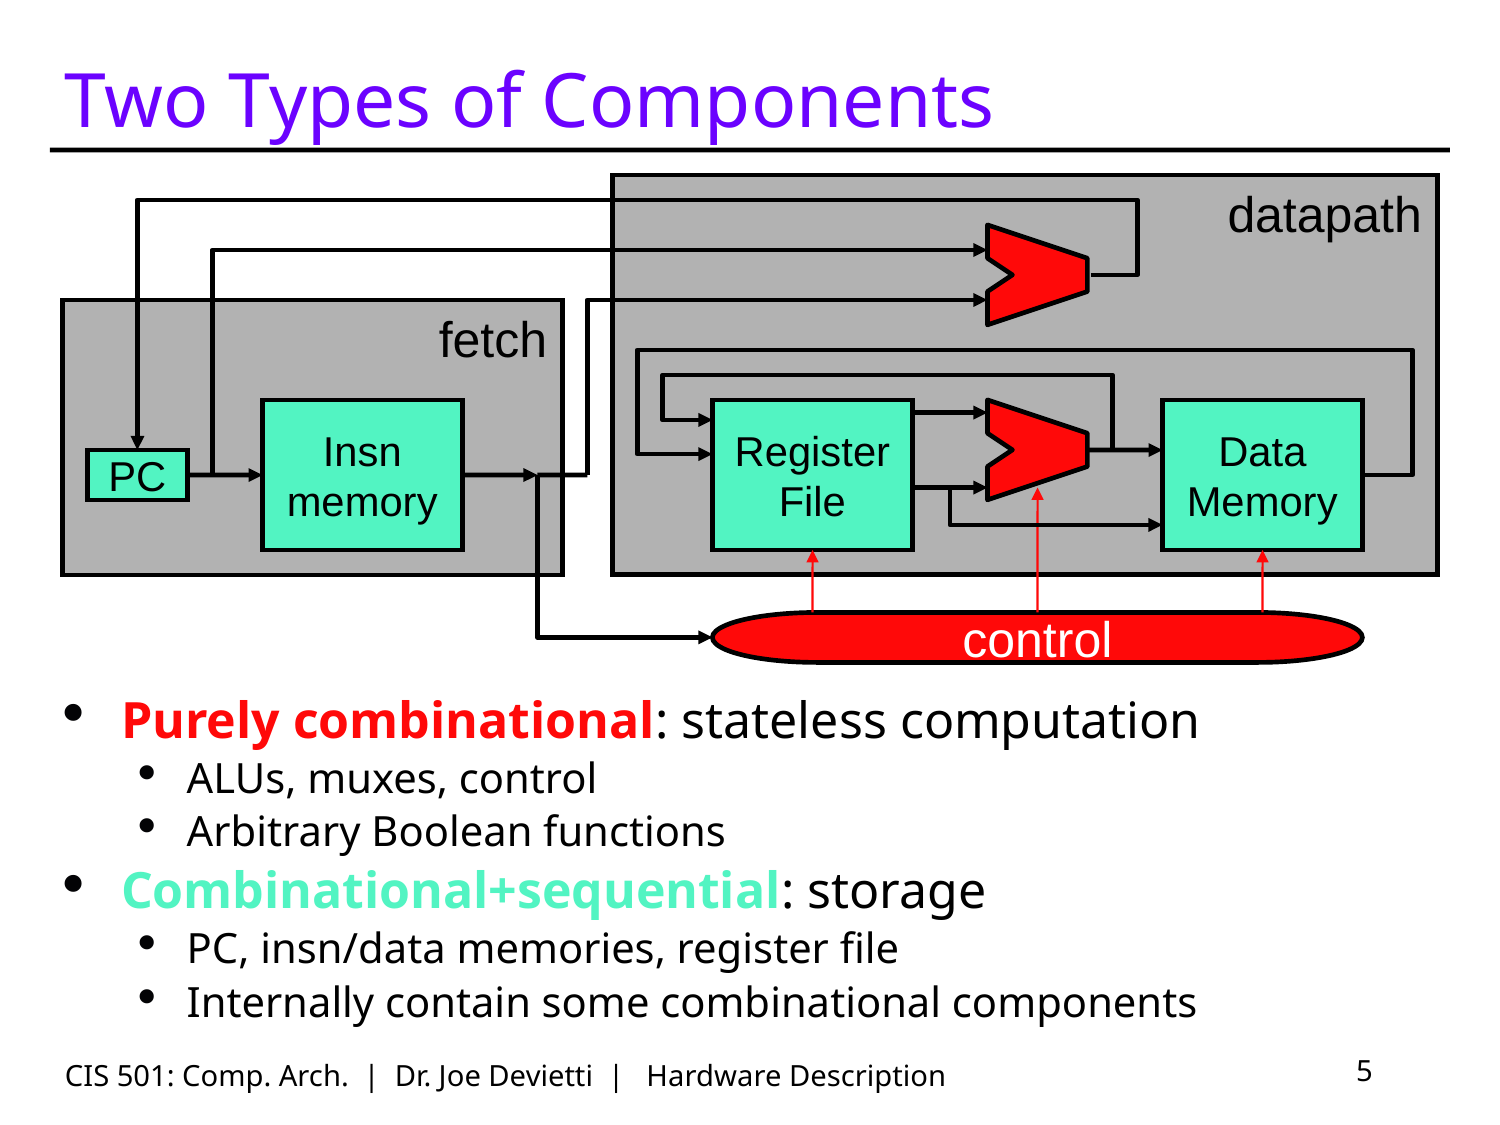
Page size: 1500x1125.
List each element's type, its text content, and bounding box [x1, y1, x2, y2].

text_box [139, 299, 210, 472]
text_box Register File [712, 399, 913, 550]
text_box <number> [1074, 1075, 1388, 1100]
text_box Data Memory [1162, 399, 1363, 550]
text_box [1039, 526, 1262, 575]
text_box [215, 299, 563, 474]
text_box [540, 478, 563, 575]
text_box datapath [1212, 174, 1437, 250]
text_box [665, 377, 1162, 524]
text_box [814, 490, 1036, 575]
text_box [640, 352, 1410, 473]
text_box fetch [424, 299, 563, 375]
text_box [612, 174, 1438, 575]
text_box CIS 501: Comp. Arch. | Dr. Joe Devietti | Hardware Description [49, 1075, 988, 1100]
text_box control [712, 612, 1363, 663]
text_box Two Types of Components [49, 37, 1375, 150]
text_box [62, 299, 535, 575]
text_box Purely combinational: stateless computation ALUs, muxes, control Arbitrary Boolean functions Combinational+sequential: storage PC, insn/data memories, register file Internally contain some combinational components [49, 687, 1450, 1075]
text_box Insn memory [262, 399, 463, 550]
text_box PC [87, 449, 188, 500]
